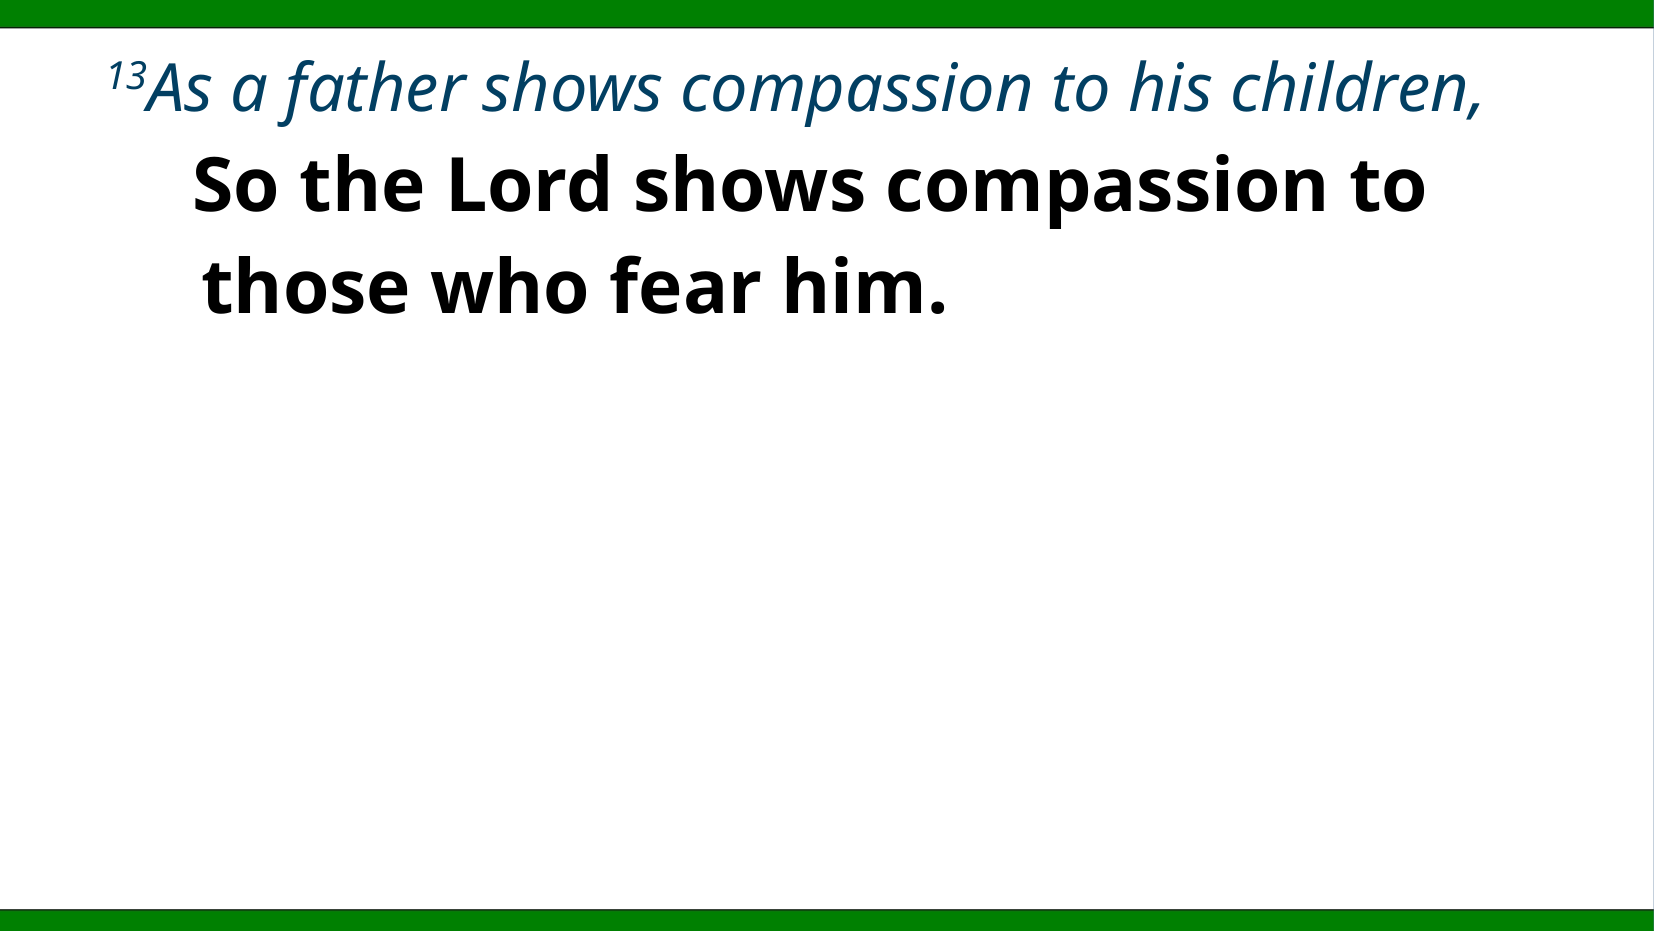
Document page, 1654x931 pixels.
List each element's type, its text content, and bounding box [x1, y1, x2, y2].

picture [0, 0, 1654, 931]
text_box 13As a father shows compassion to his children, So the Lord shows compassion to those who fear him. [90, 32, 1576, 346]
